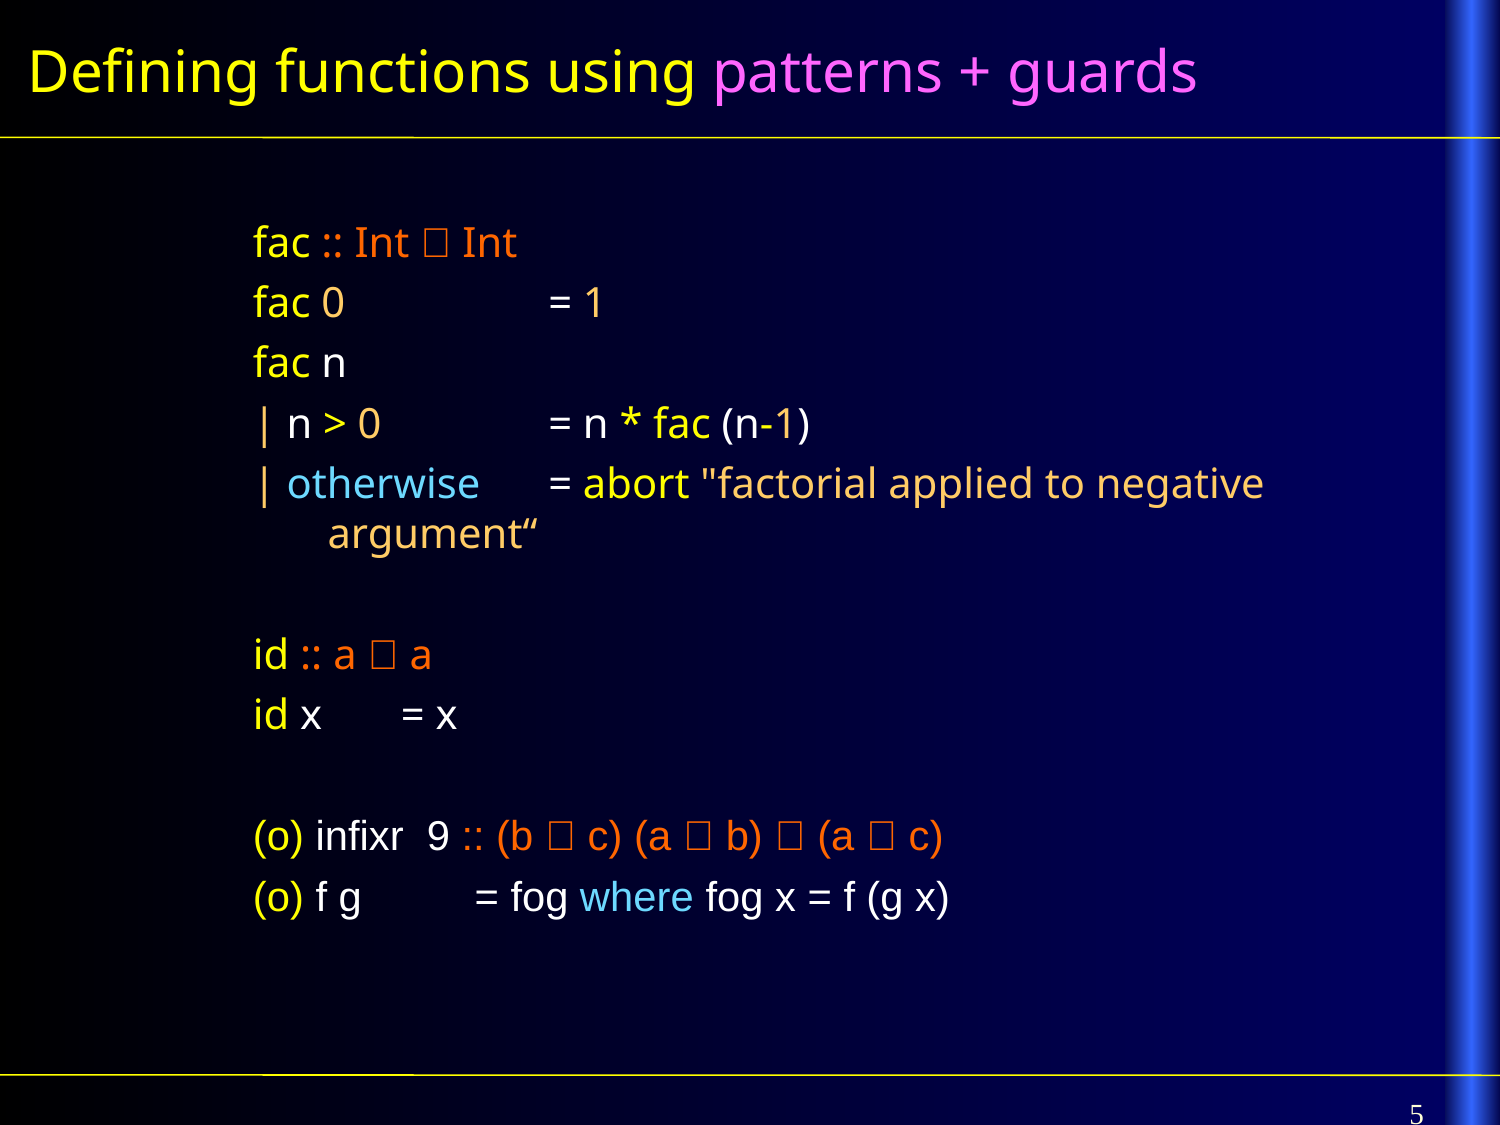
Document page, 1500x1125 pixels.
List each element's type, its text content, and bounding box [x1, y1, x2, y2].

text_box Defining functions using patterns + guards [12, 0, 1430, 137]
text_box fac :: Int  Int fac 0 = 1 fac n | n > 0 = n * fac (n-1) | otherwise = abort "factorial applied to negative argument“ id :: a  a id x = x (o) infixr 9 :: (b  c) (a  b)  (a  c) (o) f g = fog where fog x = f (g x) [12, 137, 1465, 1063]
